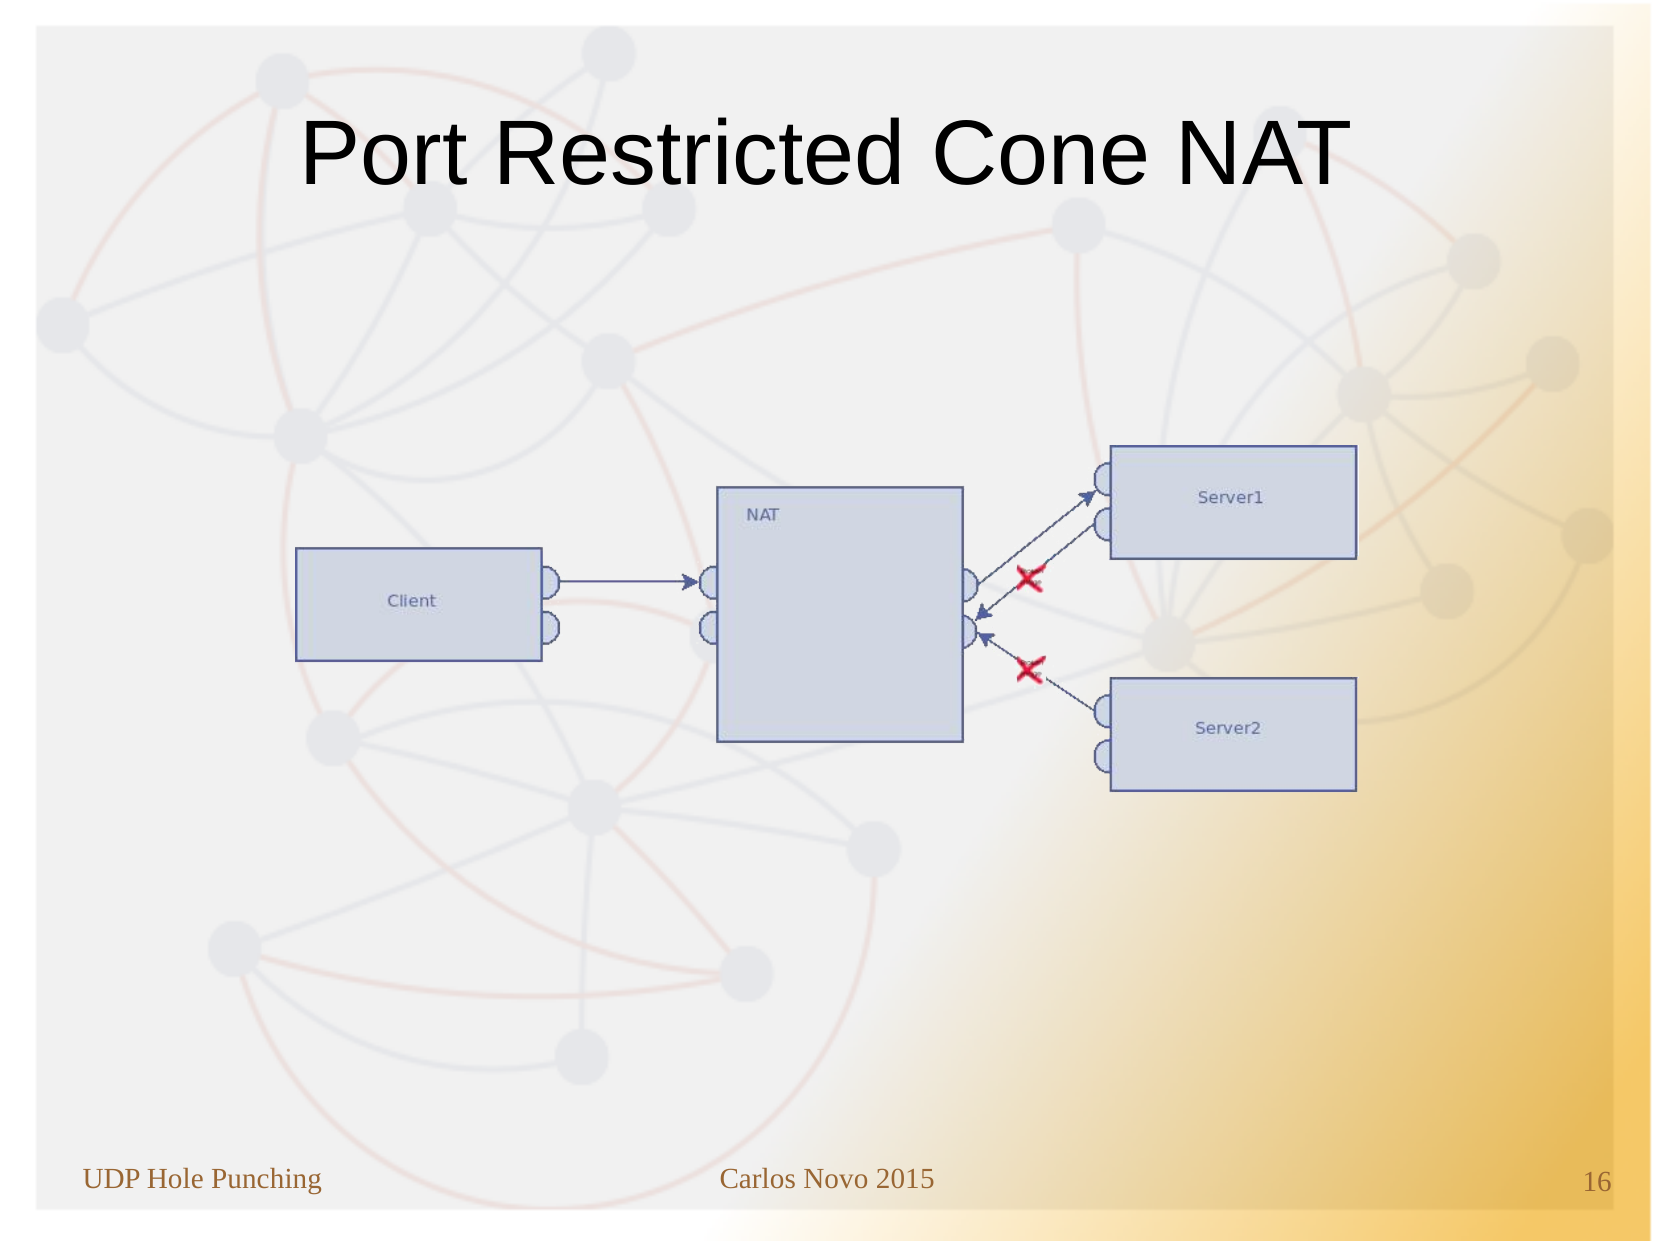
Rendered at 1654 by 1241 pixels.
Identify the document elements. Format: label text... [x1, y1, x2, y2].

picture [0, 0, 1654, 1241]
title Port Restricted Cone NAT [82, 49, 1571, 257]
